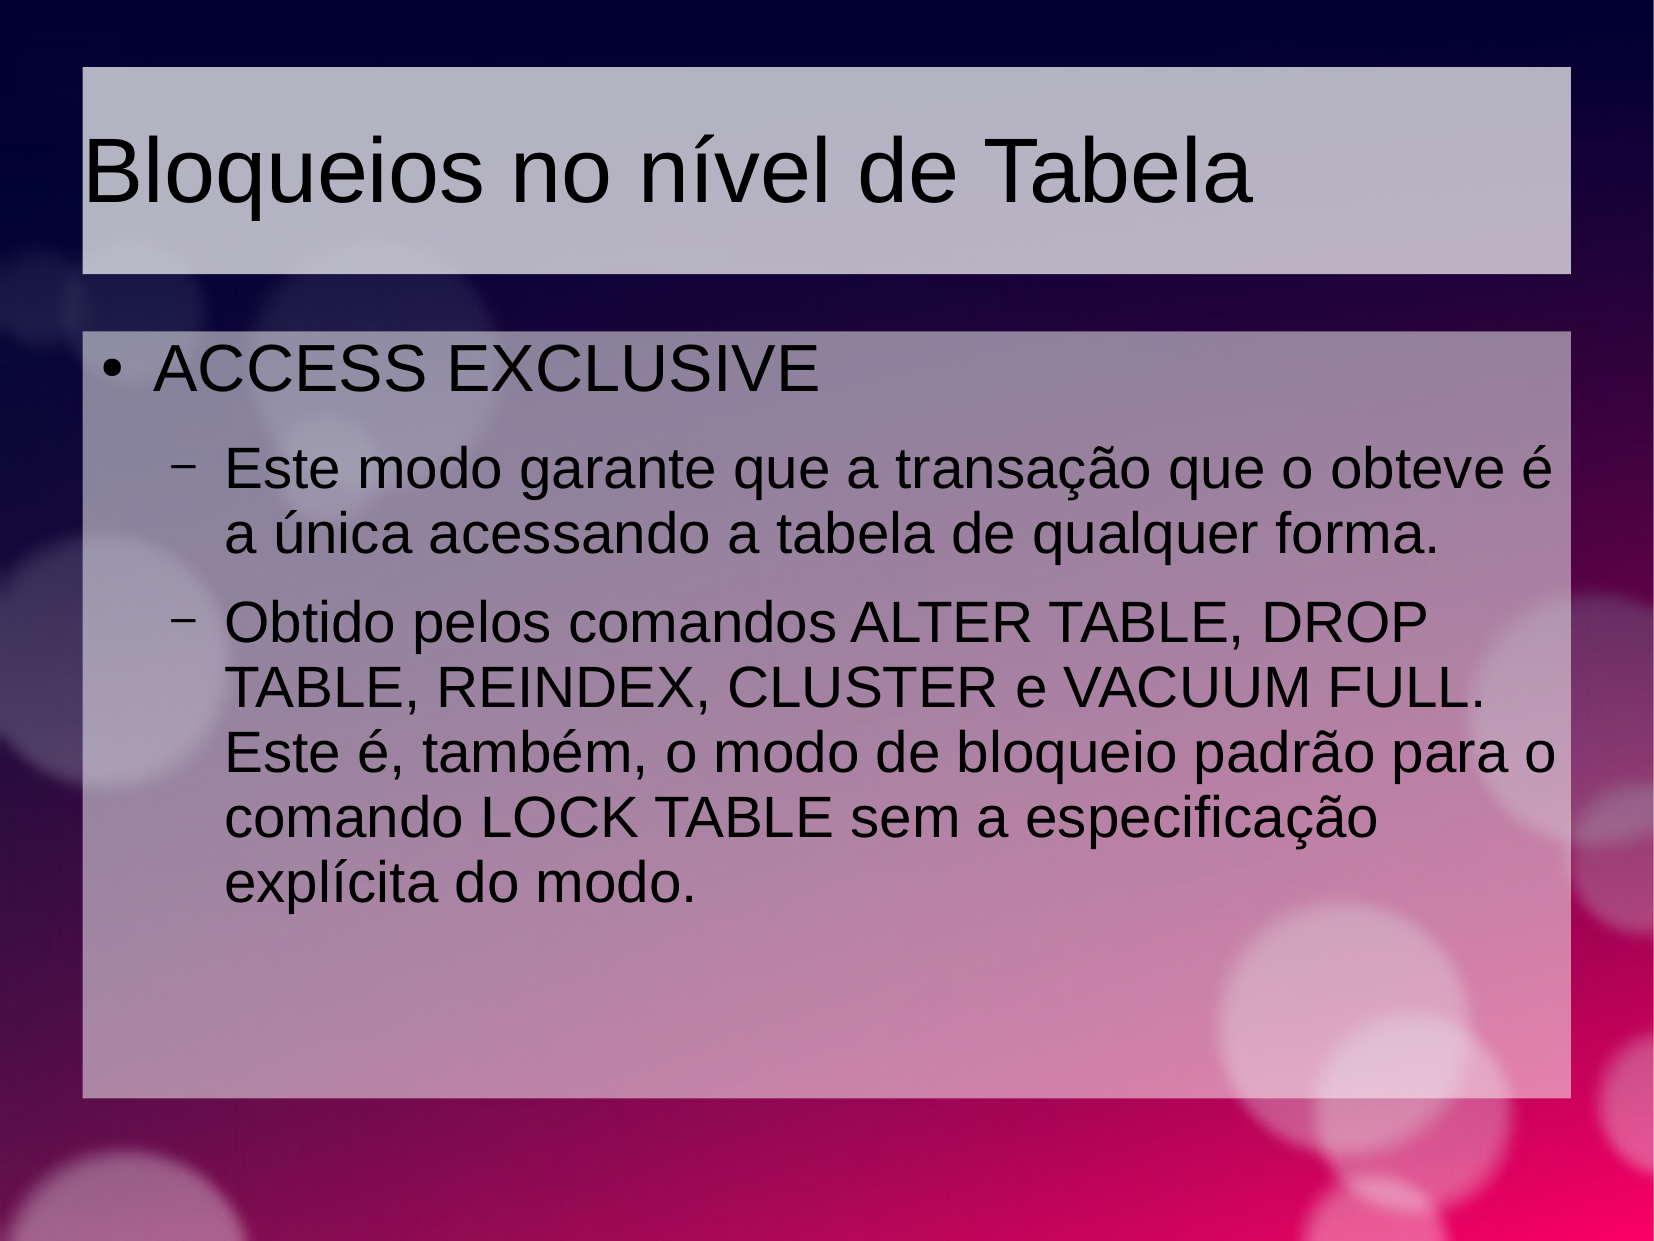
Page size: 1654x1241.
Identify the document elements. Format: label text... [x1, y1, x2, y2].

picture [0, 0, 1654, 1241]
list ACCESS EXCLUSIVE Este modo garante que a transação que o obteve é a única acessando a tabela de qualquer forma. Obtido pelos comandos ALTER TABLE, DROP TABLE, REINDEX, CLUSTER e VACUUM FULL. Este é, também, o modo de bloqueio padrão para o comando LOCK TABLE sem a especificação explícita do modo. [82, 331, 1571, 1099]
title Bloqueios no nível de Tabela [82, 67, 1571, 275]
